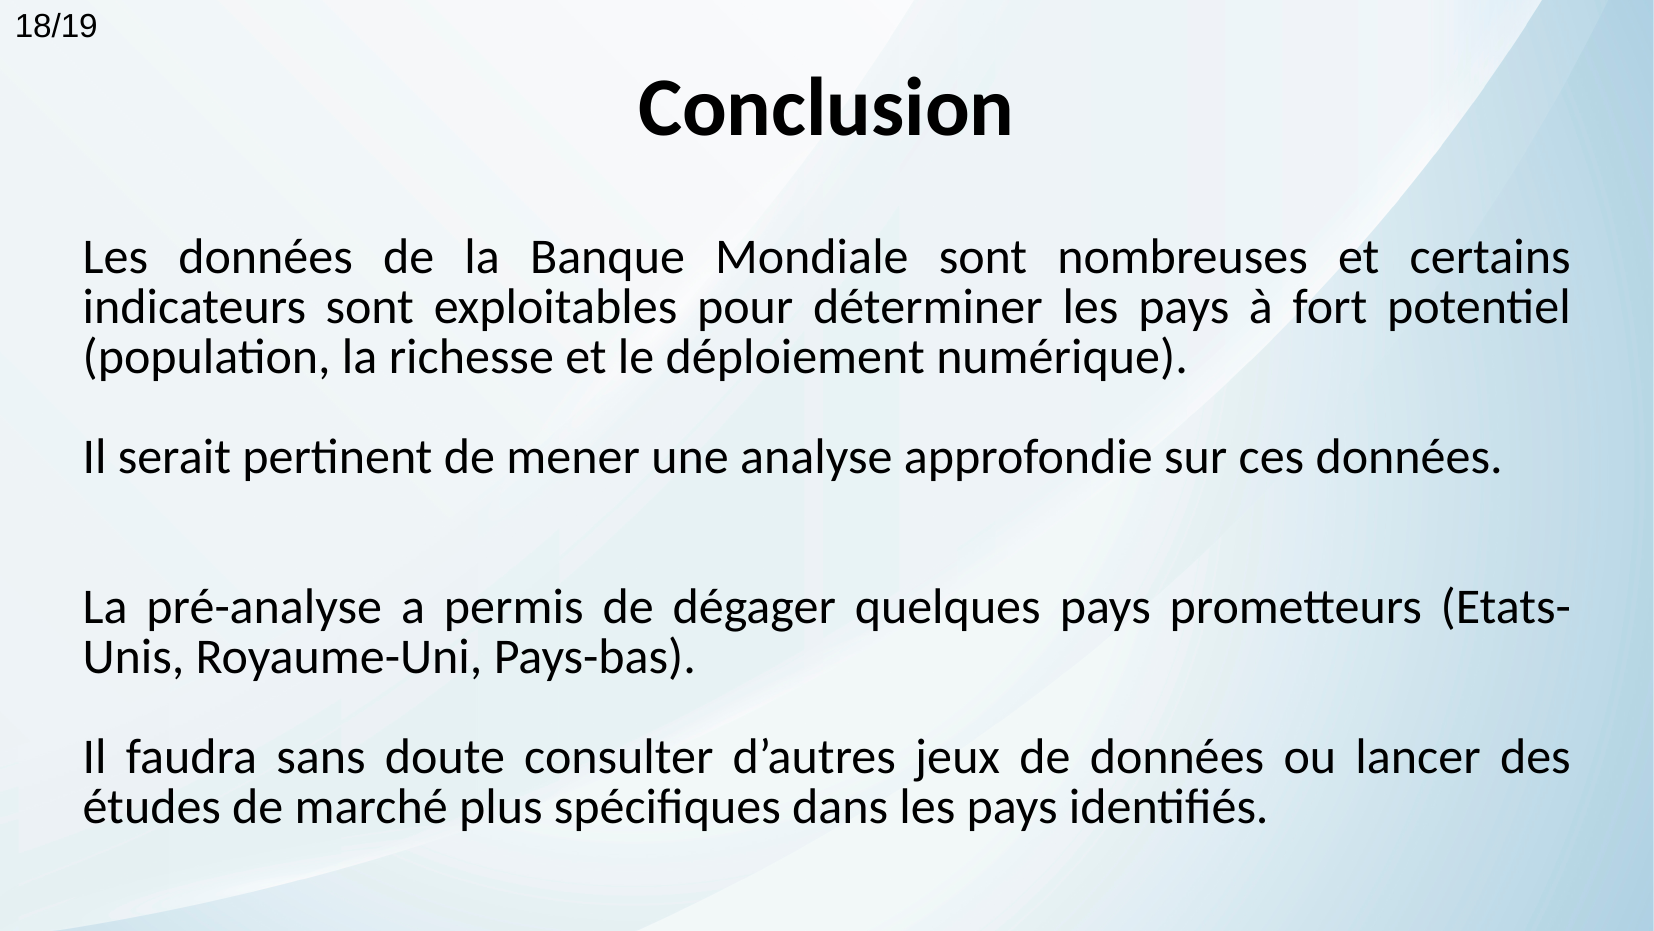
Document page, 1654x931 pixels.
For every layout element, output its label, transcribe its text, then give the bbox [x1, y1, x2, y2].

text_box 18/19 [0, 0, 119, 60]
subtitle Les données de la Banque Mondiale sont nombreuses et certains indicateurs sont exploitables pour déterminer les pays à fort potentiel (population, la richesse et le déploiement numérique). Il serait pertinent de mener une analyse approfondie sur ces données. La pré-analyse a permis de dégager quelques pays prometteurs (Etats-Unis, Royaume-Uni, Pays-bas). Il faudra sans doute consulter d’autres jeux de données ou lancer des études de marché plus spécifiques dans les pays identifiés. [82, 236, 1571, 837]
picture [0, 0, 1654, 931]
title Conclusion [82, 37, 1571, 193]
